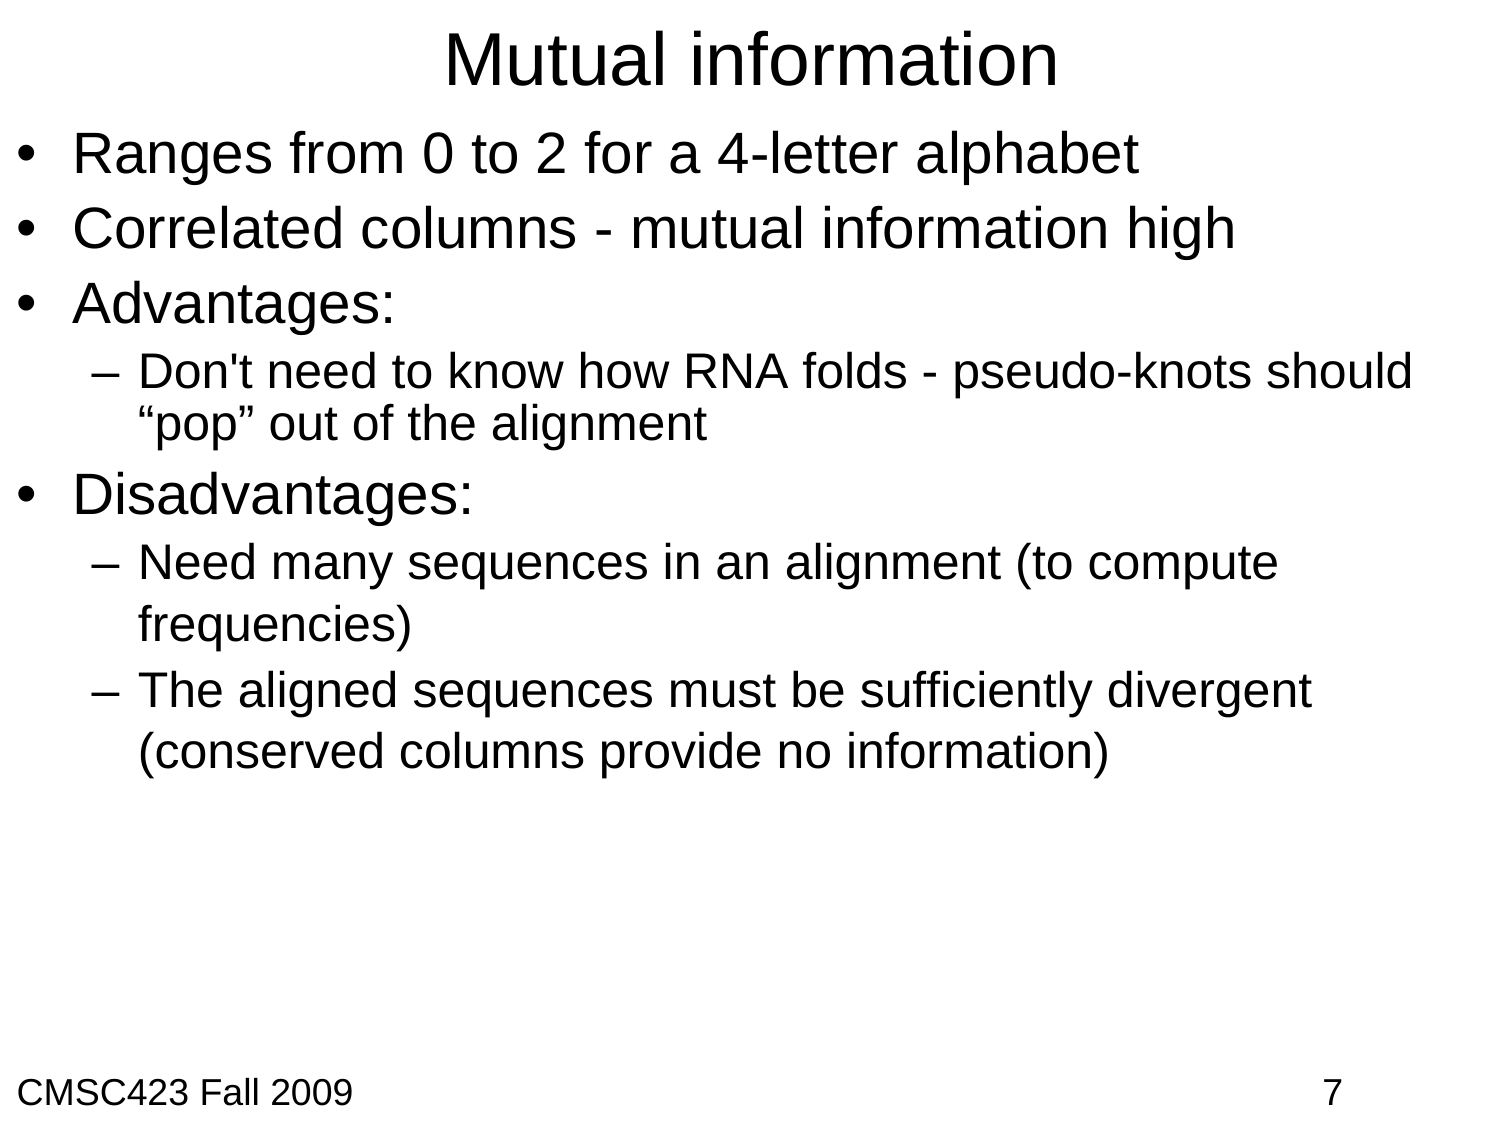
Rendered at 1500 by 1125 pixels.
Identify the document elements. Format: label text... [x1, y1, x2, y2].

title Mutual information [19, 9, 1485, 116]
list Ranges from 0 to 2 for a 4-letter alphabet Correlated columns - mutual information high Advantages: Don't need to know how RNA folds - pseudo-knots should “pop” out of the alignment Disadvantages: Need many sequences in an alignment (to compute frequencies)‏ The aligned sequences must be sufficiently divergent (conserved columns provide no information)‏ [16, 124, 1485, 1072]
